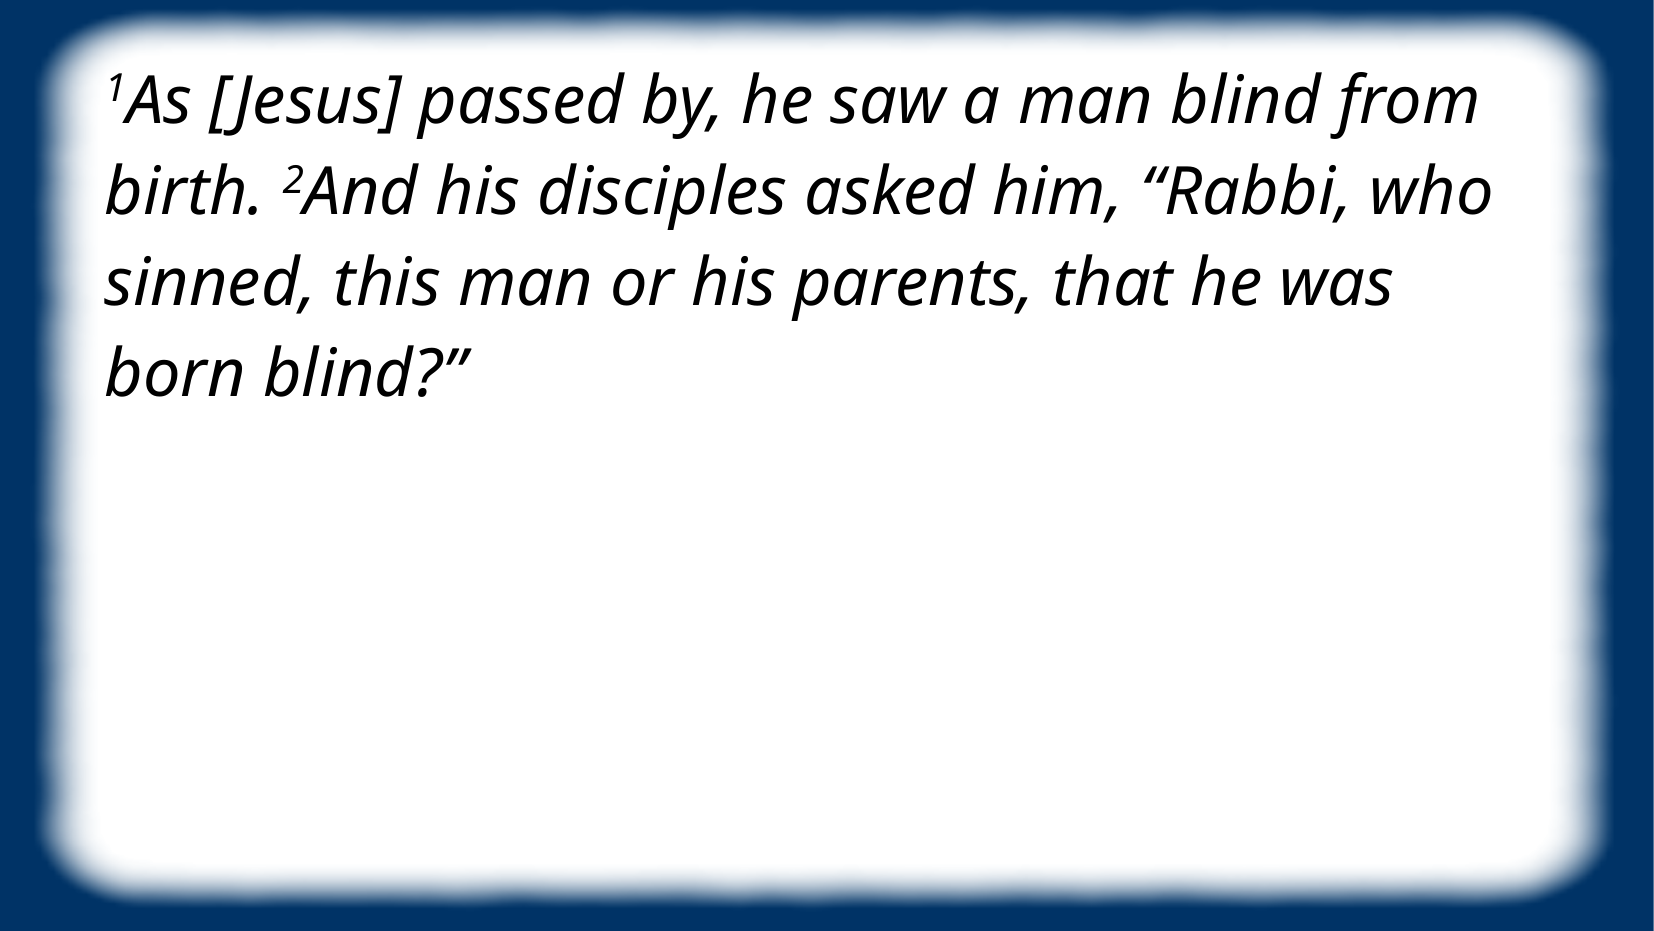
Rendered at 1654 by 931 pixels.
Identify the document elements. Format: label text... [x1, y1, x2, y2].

text_box 1As [Jesus] passed by, he saw a man blind from birth. 2And his disciples asked him, “Rabbi, who sinned, this man or his parents, that he was born blind?” [90, 45, 1561, 415]
picture [0, 0, 1654, 931]
